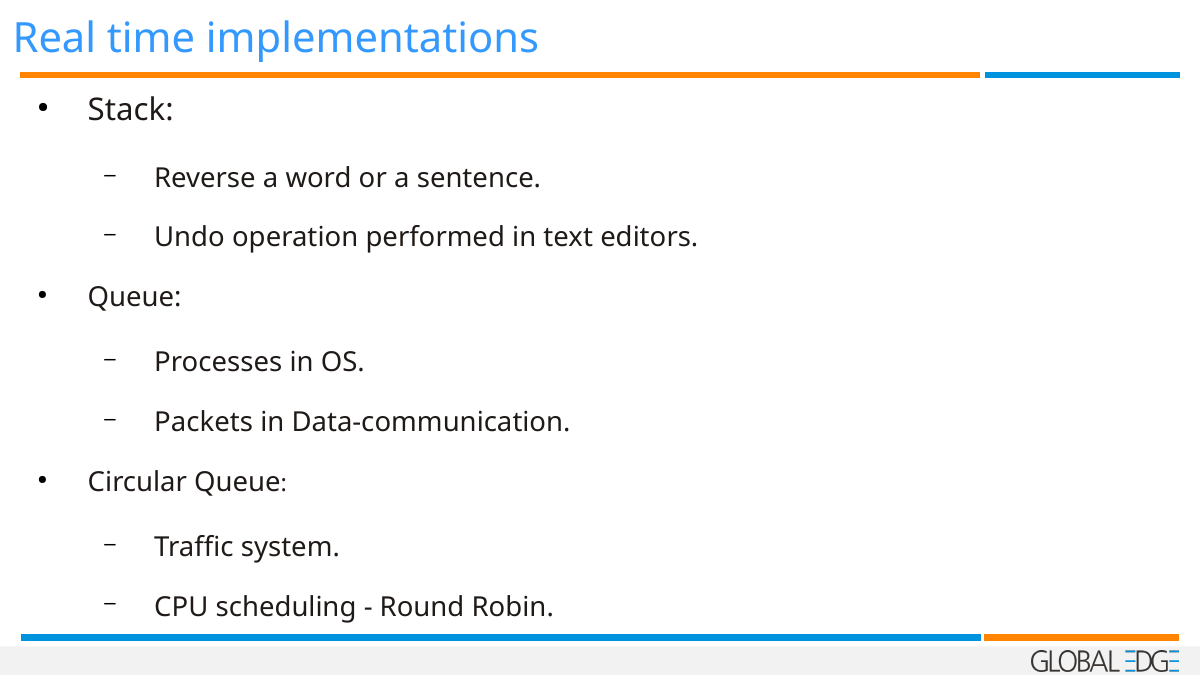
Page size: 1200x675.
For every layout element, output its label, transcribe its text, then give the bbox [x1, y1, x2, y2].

picture [1031, 650, 1179, 672]
list Stack: Reverse a word or a sentence. Undo operation performed in text editors. Queue: Processes in OS. Packets in Data-communication. Circular Queue: Traffic system. CPU scheduling - Round Robin. [21, 86, 1170, 627]
title Real time implementations [12, 9, 1088, 63]
